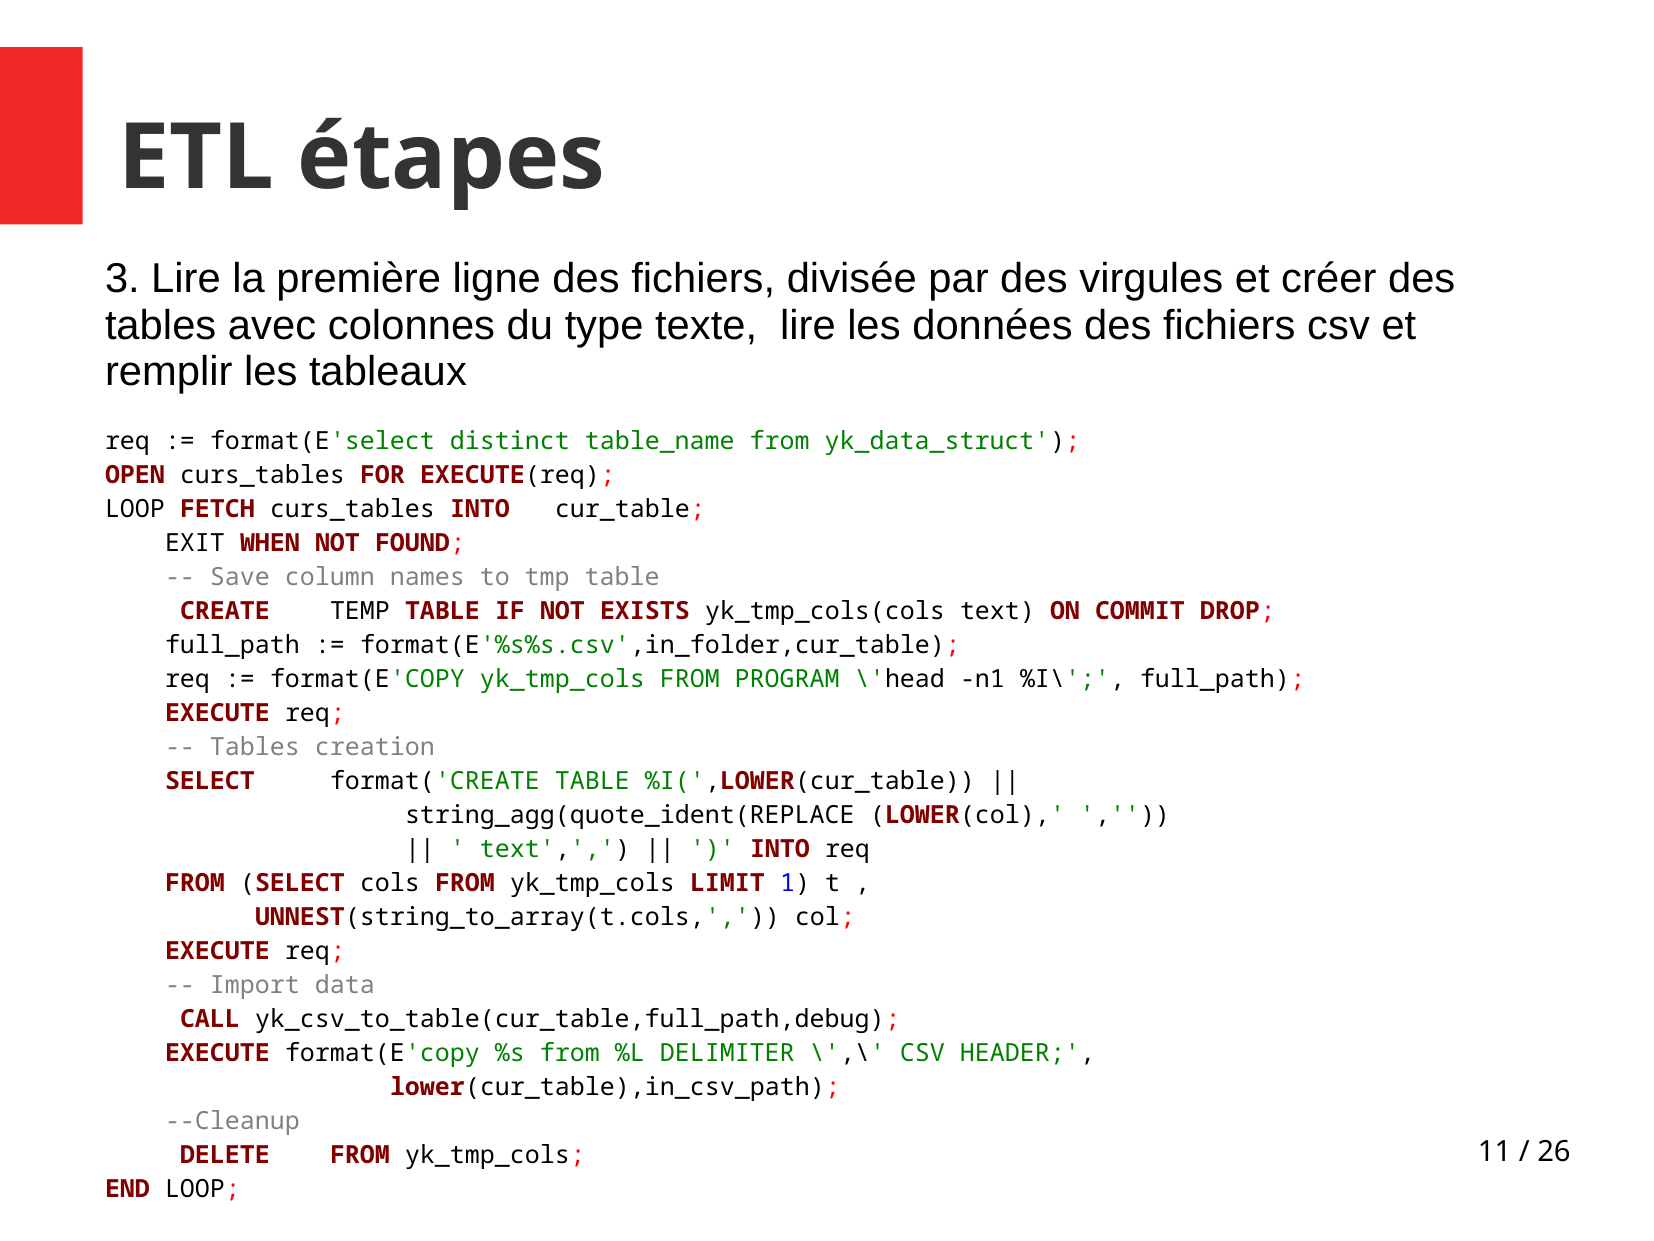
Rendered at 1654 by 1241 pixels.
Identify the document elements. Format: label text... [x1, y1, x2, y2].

list 3. Lire la première ligne des fichiers, divisée par des virgules et créer des tables avec colonnes du type texte, lire les données des fichiers csv et remplir les tableaux req := format(E'select distinct table_name from yk_data_struct'); OPEN curs_tables FOR EXECUTE(req); LOOP FETCH curs_tables INTO cur_table; EXIT WHEN NOT FOUND; -- Save column names to tmp table CREATE TEMP TABLE IF NOT EXISTS yk_tmp_cols(cols text) ON COMMIT DROP; full_path := format(E'%s%s.csv',in_folder,cur_table); req := format(E'COPY yk_tmp_cols FROM PROGRAM \'head -n1 %I\';', full_path); EXECUTE req; -- Tables creation SELECT format('CREATE TABLE %I(',LOWER(cur_table)) || string_agg(quote_ident(REPLACE (LOWER(col),' ','')) || ' text',',') || ')' INTO req FROM (SELECT cols FROM yk_tmp_cols LIMIT 1) t , UNNEST(string_to_array(t.cols,',')) col; EXECUTE req; -- Import data CALL yk_csv_to_table(cur_table,full_path,debug); EXECUTE format(E'copy %s from %L DELIMITER \',\' CSV HEADER;', lower(cur_table),in_csv_path); --Cleanup DELETE FROM yk_tmp_cols; END LOOP; [105, 255, 1523, 1096]
title ETL étapes [118, 49, 1571, 257]
